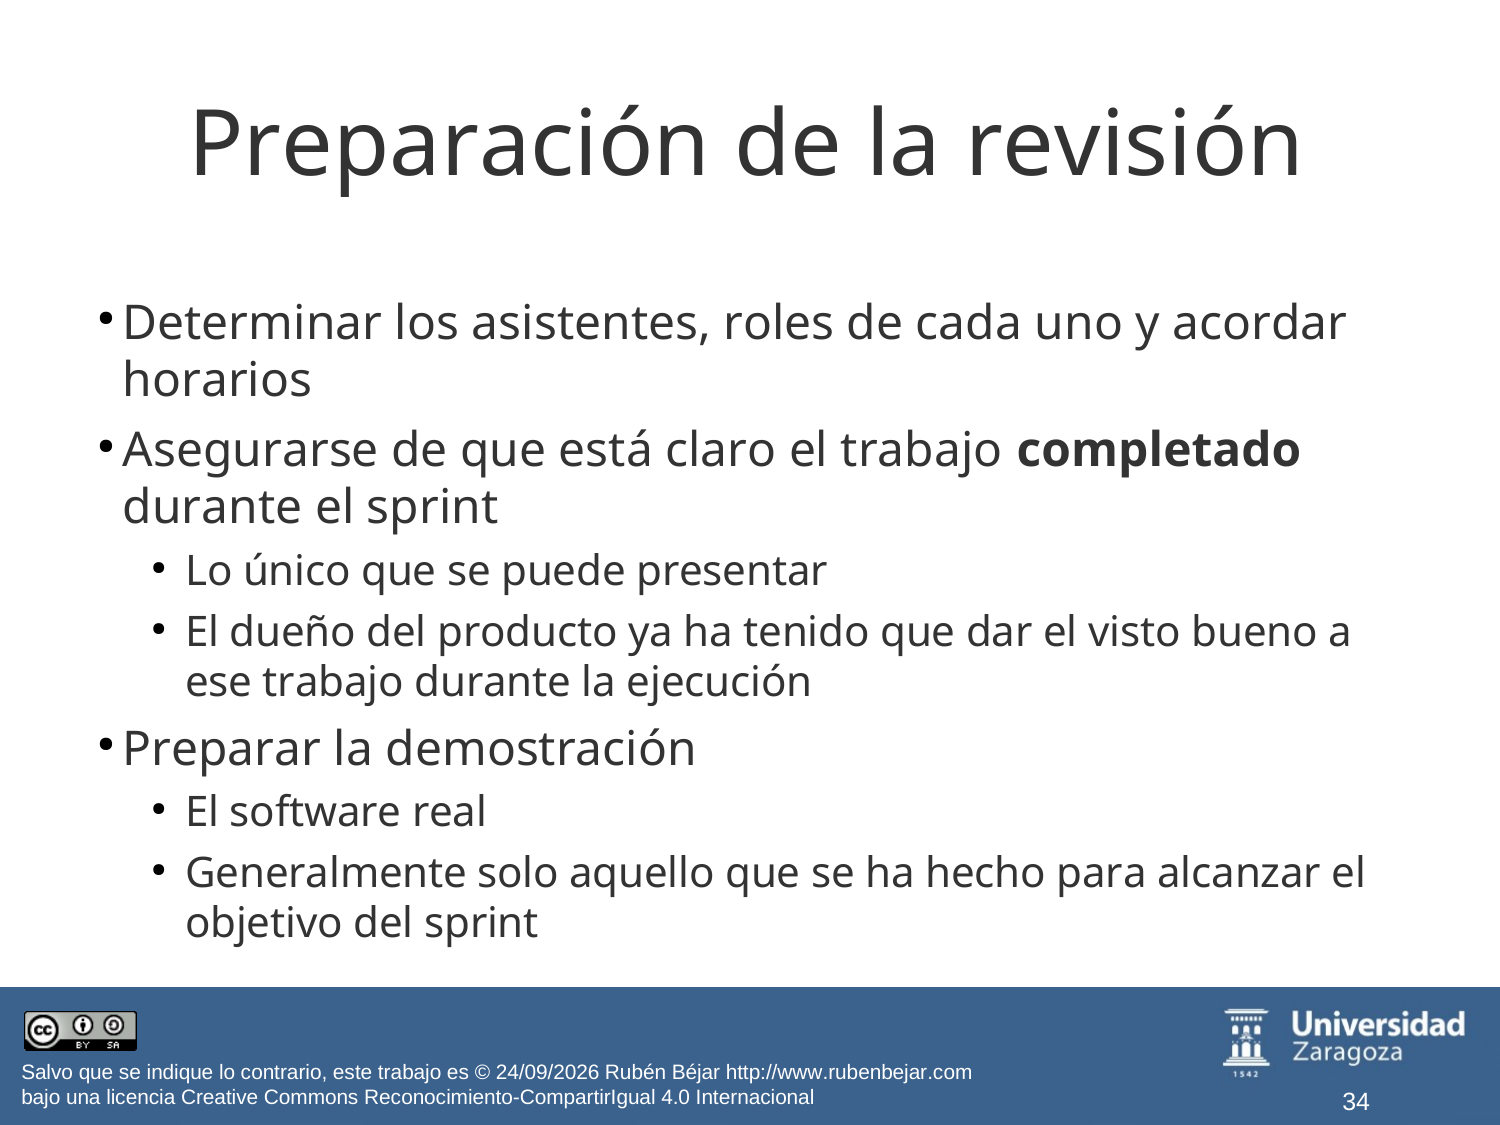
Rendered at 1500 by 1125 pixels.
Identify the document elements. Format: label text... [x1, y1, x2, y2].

picture [0, 987, 1500, 1125]
title Preparación de la revisión [74, 21, 1420, 257]
list Determinar los asistentes, roles de cada uno y acordar horarios Asegurarse de que está claro el trabajo completado durante el sprint Lo único que se puede presentar El dueño del producto ya ha tenido que dar el visto bueno a ese trabajo durante la ejecución Preparar la demostración El software real Generalmente solo aquello que se ha hecho para alcanzar el objetivo del sprint [82, 283, 1418, 957]
